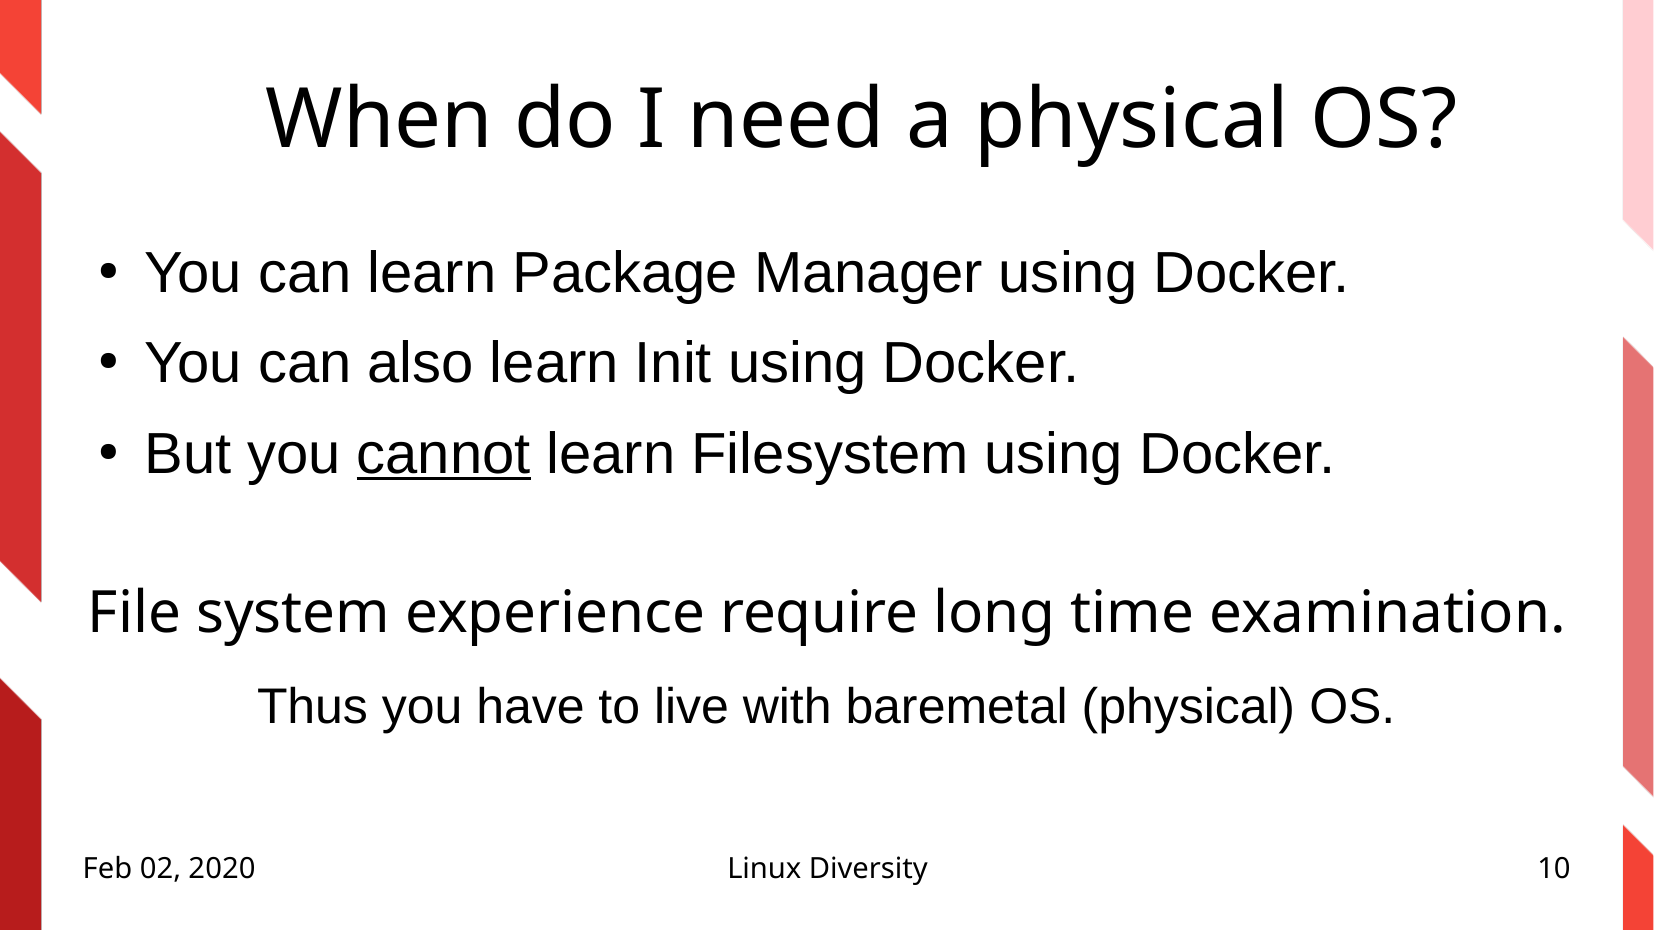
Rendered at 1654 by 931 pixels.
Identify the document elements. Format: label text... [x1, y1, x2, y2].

list You can learn Package Manager using Docker. You can also learn Init using Docker. But you cannot learn Filesystem using Docker. [82, 239, 1571, 487]
picture [0, 0, 1654, 930]
list File system experience require long time examination. Thus you have to live with baremetal (physical) OS. [82, 570, 1571, 757]
title When do I need a physical OS? [82, 37, 1571, 193]
